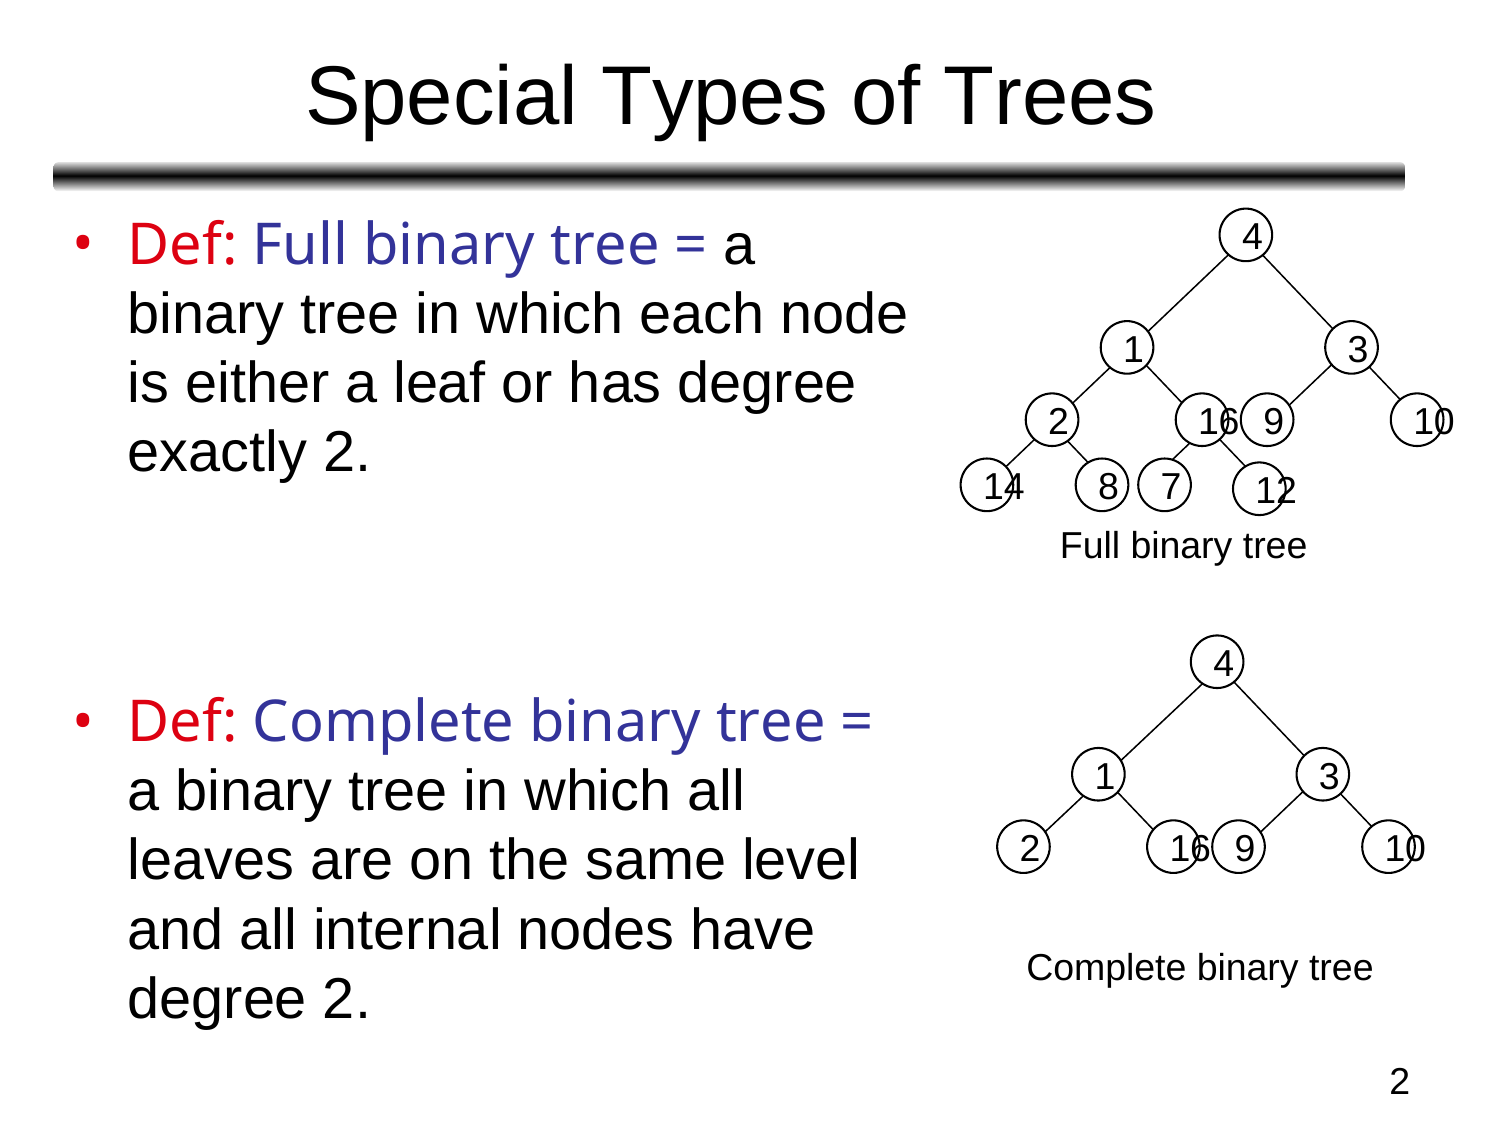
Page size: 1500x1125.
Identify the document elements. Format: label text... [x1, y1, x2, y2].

text_box 10 [1438, 411, 1444, 431]
text_box 14 [1007, 481, 1014, 491]
text_box 12 [1233, 462, 1286, 516]
text_box 16 [1195, 838, 1200, 847]
text_box 10 [1362, 820, 1413, 873]
text_box 3 [1296, 747, 1350, 801]
text_box 1 [1100, 321, 1154, 374]
text_box 3 [1325, 321, 1378, 374]
text_box 2 [997, 820, 1050, 873]
title Special Types of Trees [55, 16, 1406, 166]
text_box 16 [1224, 420, 1229, 431]
text_box 9 [1240, 393, 1294, 447]
text_box 10 [1390, 393, 1441, 447]
text_box 16 [1196, 847, 1200, 857]
text_box Full binary tree [1045, 513, 1323, 574]
text_box 4 [1190, 635, 1244, 689]
text_box 7 [1138, 458, 1191, 512]
list Def: Full binary tree = a binary tree in which each node is either a leaf or has degree exactly 2. Def: Complete binary tree = a binary tree in which all leaves are on the same level and all internal nodes have degree 2. [57, 199, 927, 1044]
text_box 4 [1219, 208, 1273, 262]
text_box 10 [1410, 838, 1415, 858]
text_box 16 [1223, 411, 1229, 420]
text_box 1 [1072, 747, 1125, 801]
text_box 8 [1075, 458, 1129, 512]
text_box Complete binary tree [1011, 935, 1389, 996]
text_box 16 [1147, 820, 1198, 873]
text_box 14 [960, 458, 1013, 512]
text_box 9 [1212, 820, 1265, 873]
text_box 16 [1175, 393, 1226, 447]
text_box 2 [1025, 393, 1079, 447]
